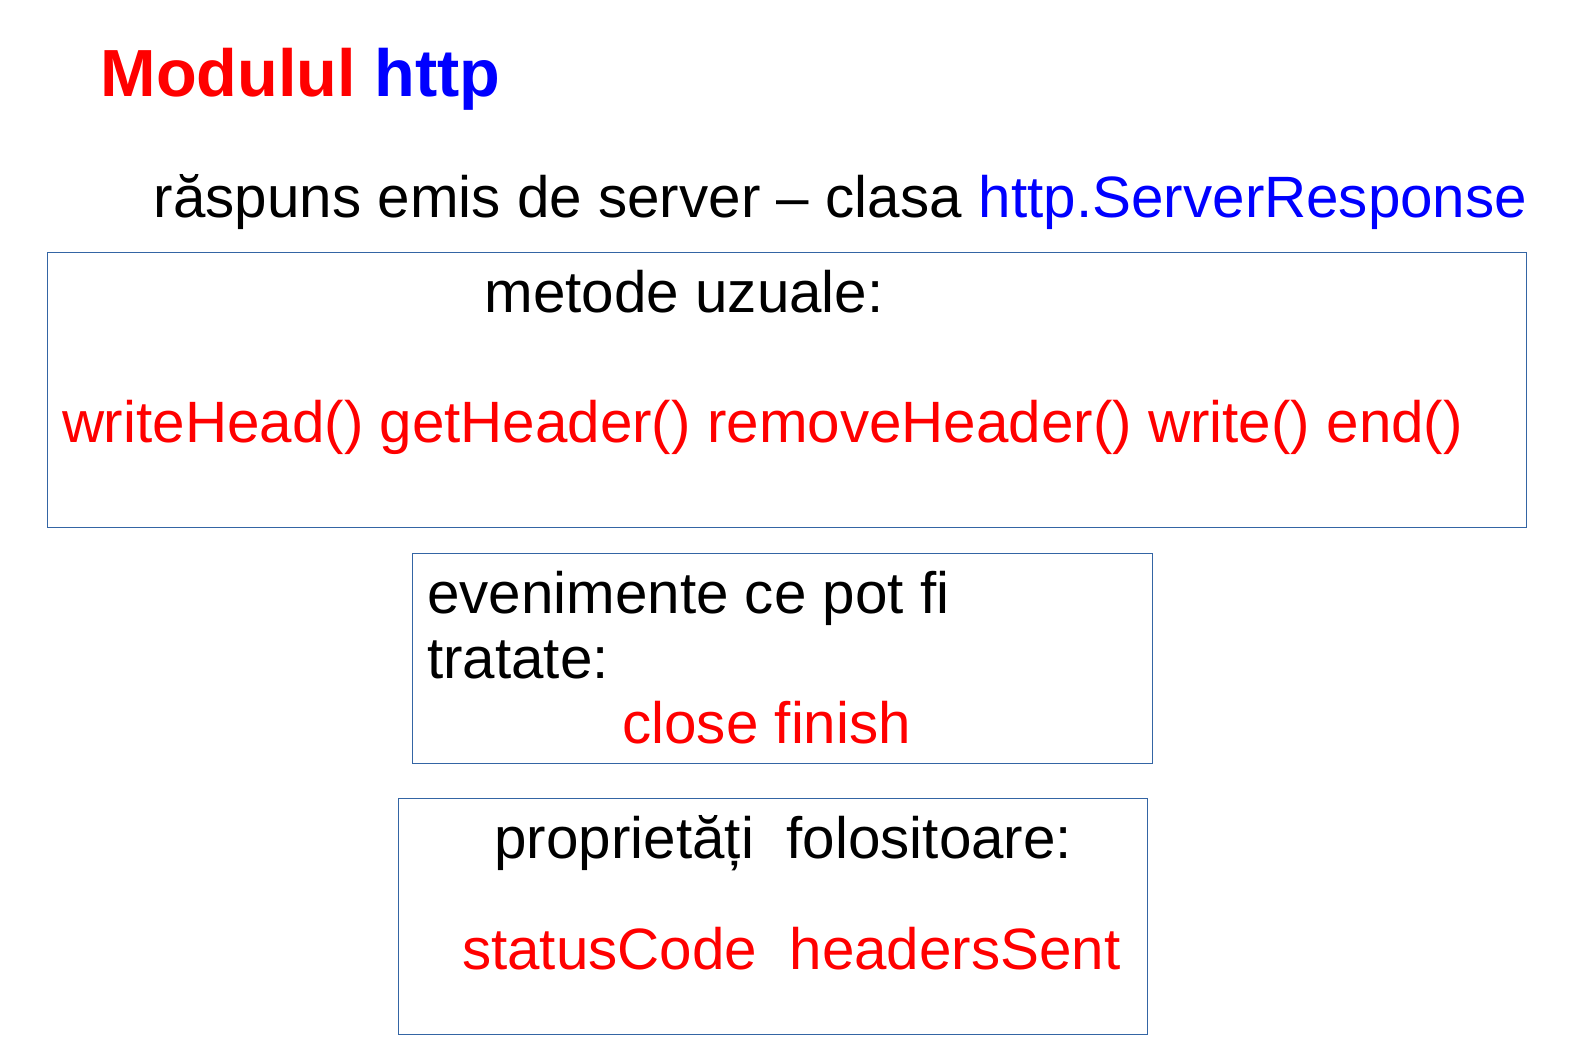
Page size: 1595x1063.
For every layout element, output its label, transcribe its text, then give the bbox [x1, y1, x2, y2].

text_box răspuns emis de server – clasa http.ServerResponse [25, 157, 1573, 391]
text_box proprietăți folositoare: statusCode headersSent [398, 798, 1148, 1035]
text_box Modulul http [67, 29, 1458, 157]
text_box evenimente ce pot fi tratate: close finish [412, 553, 1153, 764]
text_box metode uzuale: writeHead() getHeader() removeHeader() write() end() [47, 252, 1527, 528]
